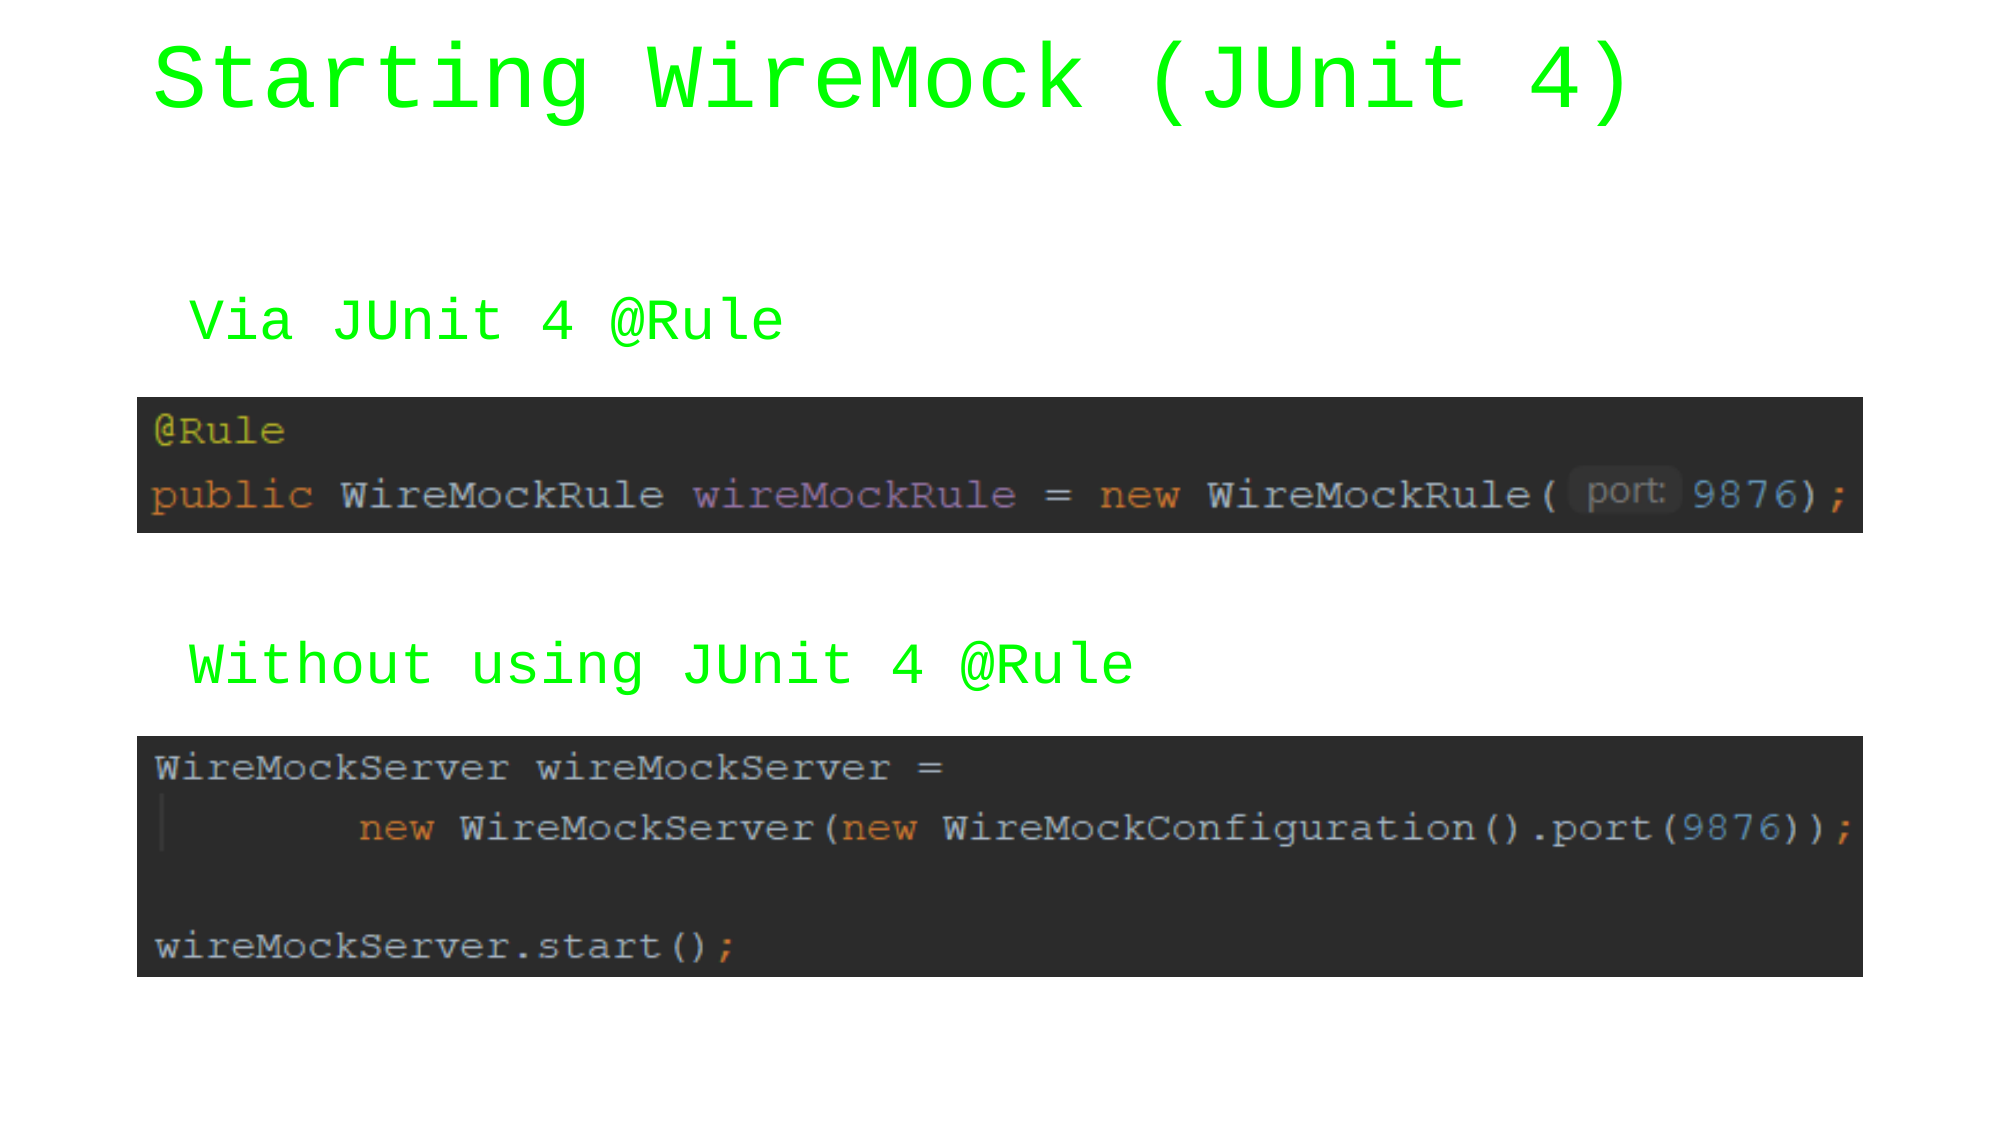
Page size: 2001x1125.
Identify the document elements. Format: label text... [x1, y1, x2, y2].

list Via JUnit 4 @Rule Without using JUnit 4 @Rule [137, 281, 1966, 1089]
picture [137, 397, 1863, 534]
picture [137, 736, 1863, 977]
title Starting WireMock (JUnit 4) [137, 0, 1863, 156]
